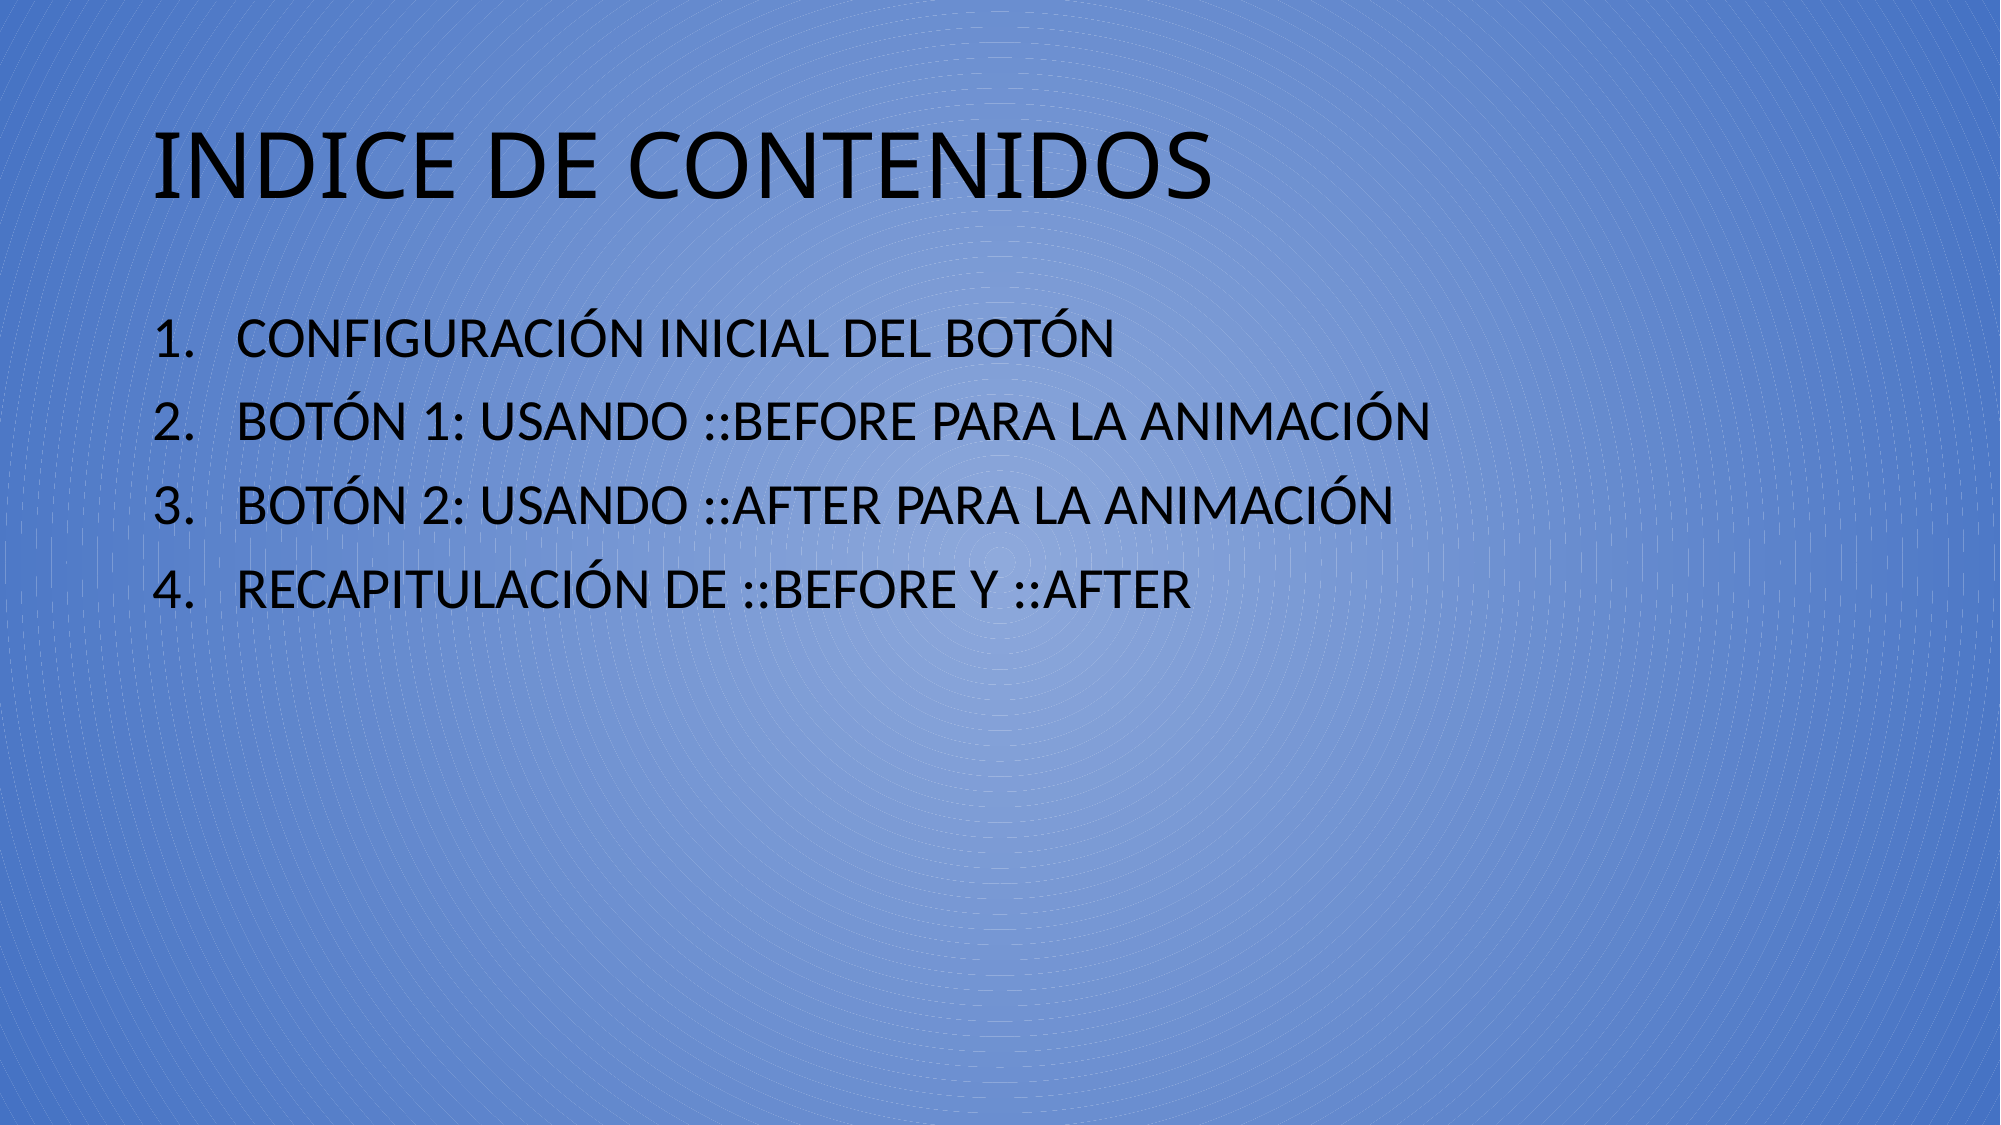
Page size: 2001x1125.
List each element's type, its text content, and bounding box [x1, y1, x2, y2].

title INDICE DE CONTENIDOS [137, 59, 1863, 278]
list CONFIGURACIÓN INICIAL DEL BOTÓN BOTÓN 1: USANDO ::BEFORE PARA LA ANIMACIÓN BOTÓN 2: USANDO ::AFTER PARA LA ANIMACIÓN RECAPITULACIÓN DE ::BEFORE Y ::AFTER [137, 299, 1863, 1014]
